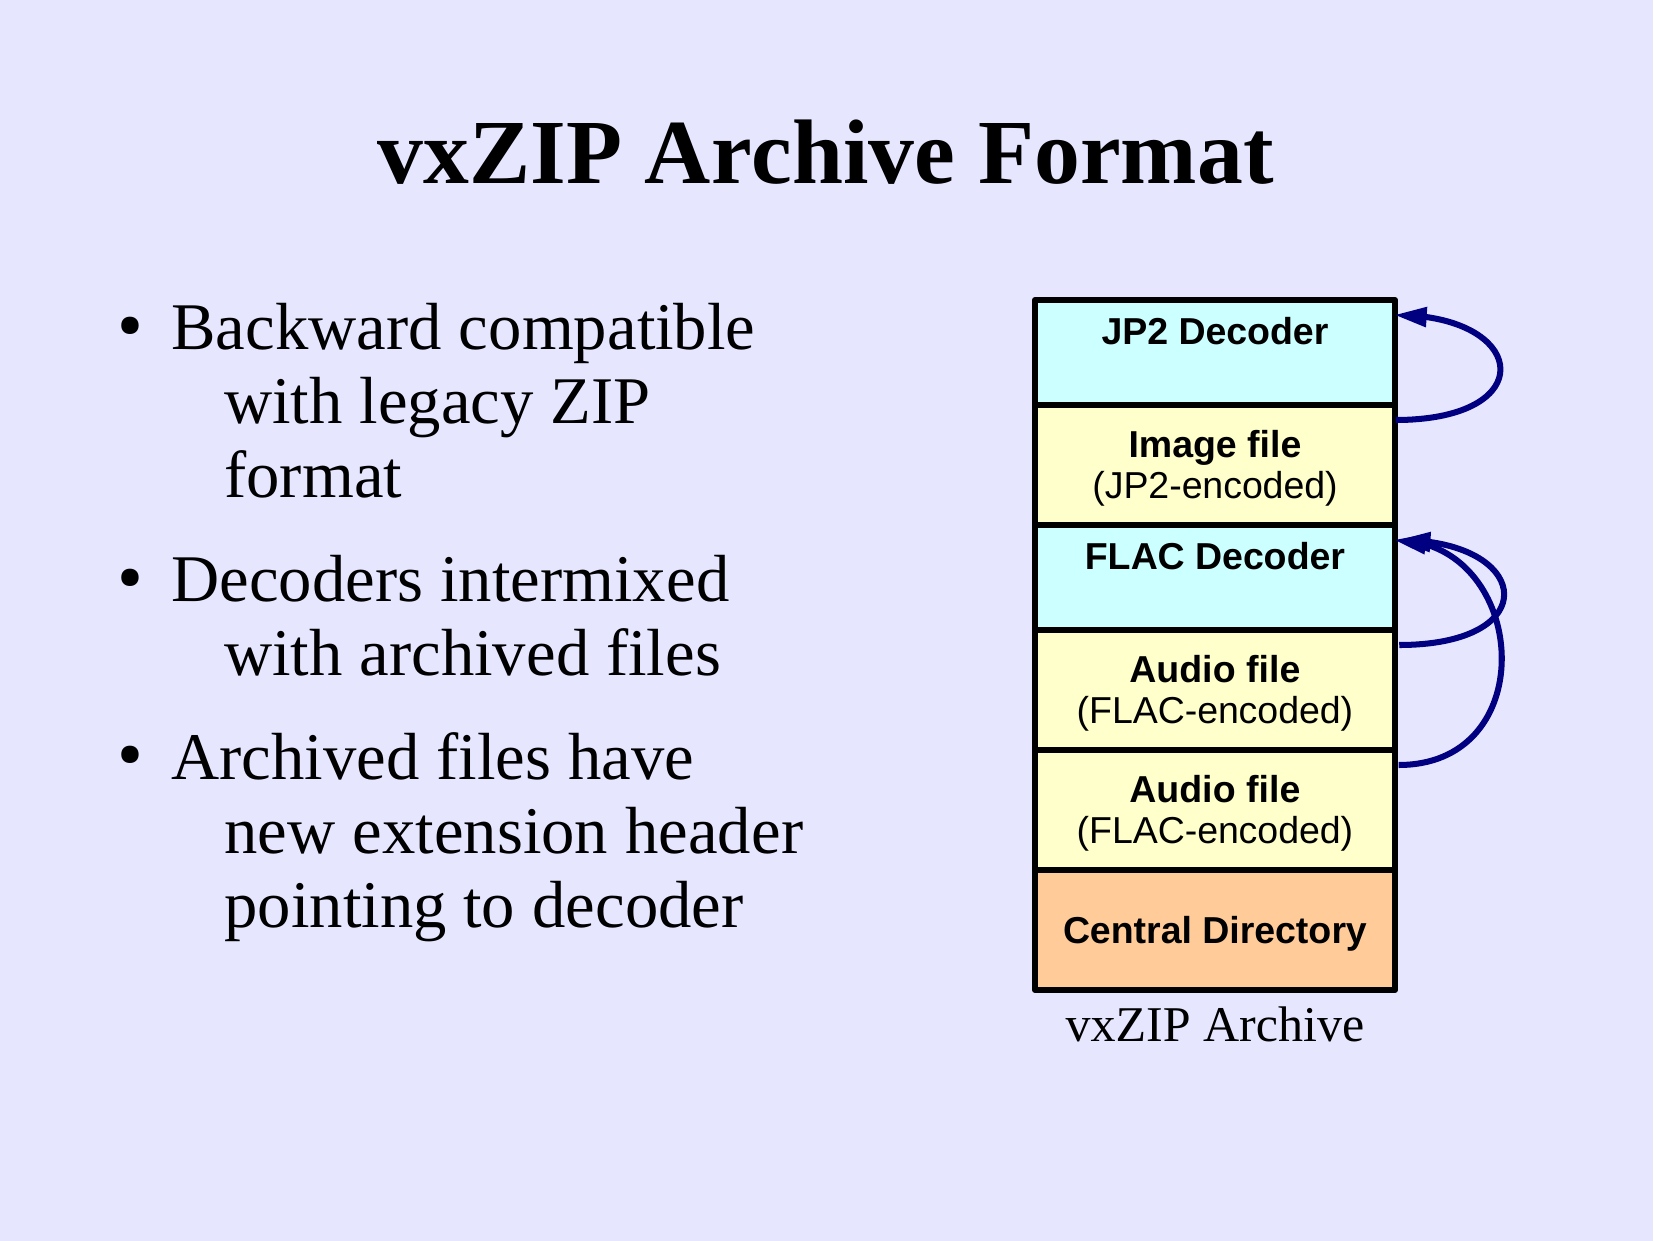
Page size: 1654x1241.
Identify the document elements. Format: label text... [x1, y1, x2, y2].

title vxZIP Archive Format [82, 49, 1571, 257]
text_box JP2 Decoder [1035, 300, 1396, 406]
text_box Central Directory [1035, 871, 1396, 989]
text_box Image file (JP2-encoded) [1035, 406, 1396, 526]
text_box FLAC Decoder [1035, 526, 1396, 631]
text_box Audio file (FLAC-encoded) [1035, 750, 1396, 871]
list Backward compatible with legacy ZIP format Decoders intermixed with archived files Archived files have new extension header pointing to decoder [82, 290, 809, 1109]
text_box vxZIP Archive [1035, 989, 1396, 1066]
text_box Audio file (FLAC-encoded) [1035, 631, 1396, 750]
